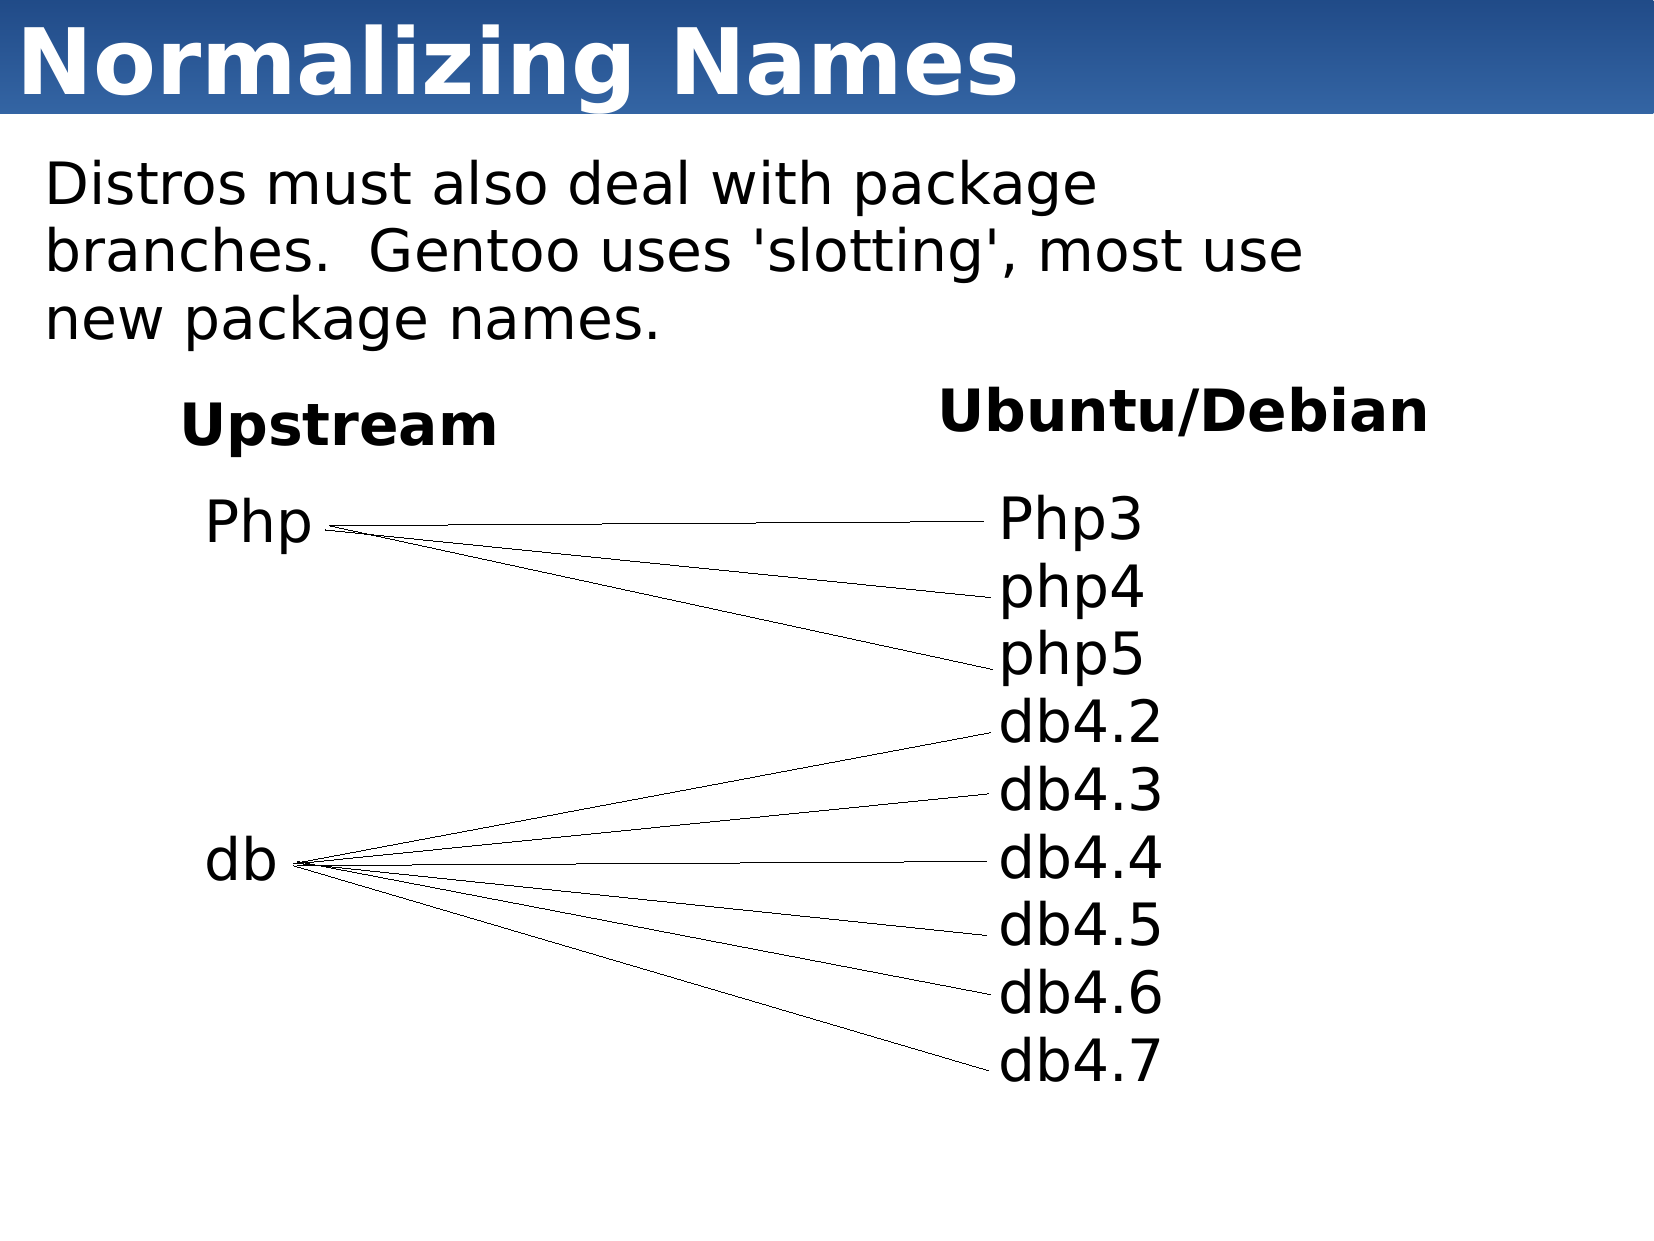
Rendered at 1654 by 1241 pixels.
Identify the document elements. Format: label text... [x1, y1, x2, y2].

text_box Php db [190, 480, 329, 903]
text_box Ubuntu/Debian [922, 370, 1445, 454]
text_box [0, 0, 1654, 114]
text_box Normalizing Names [1, 2, 1037, 124]
text_box Upstream [164, 384, 514, 468]
text_box Distros must also deal with package branches. Gentoo uses 'slotting', most use new package names. [30, 142, 1339, 361]
text_box Php3 php4 php5 db4.2 db4.3 db4.4 db4.5 db4.6 db4.7 [983, 478, 1180, 1103]
